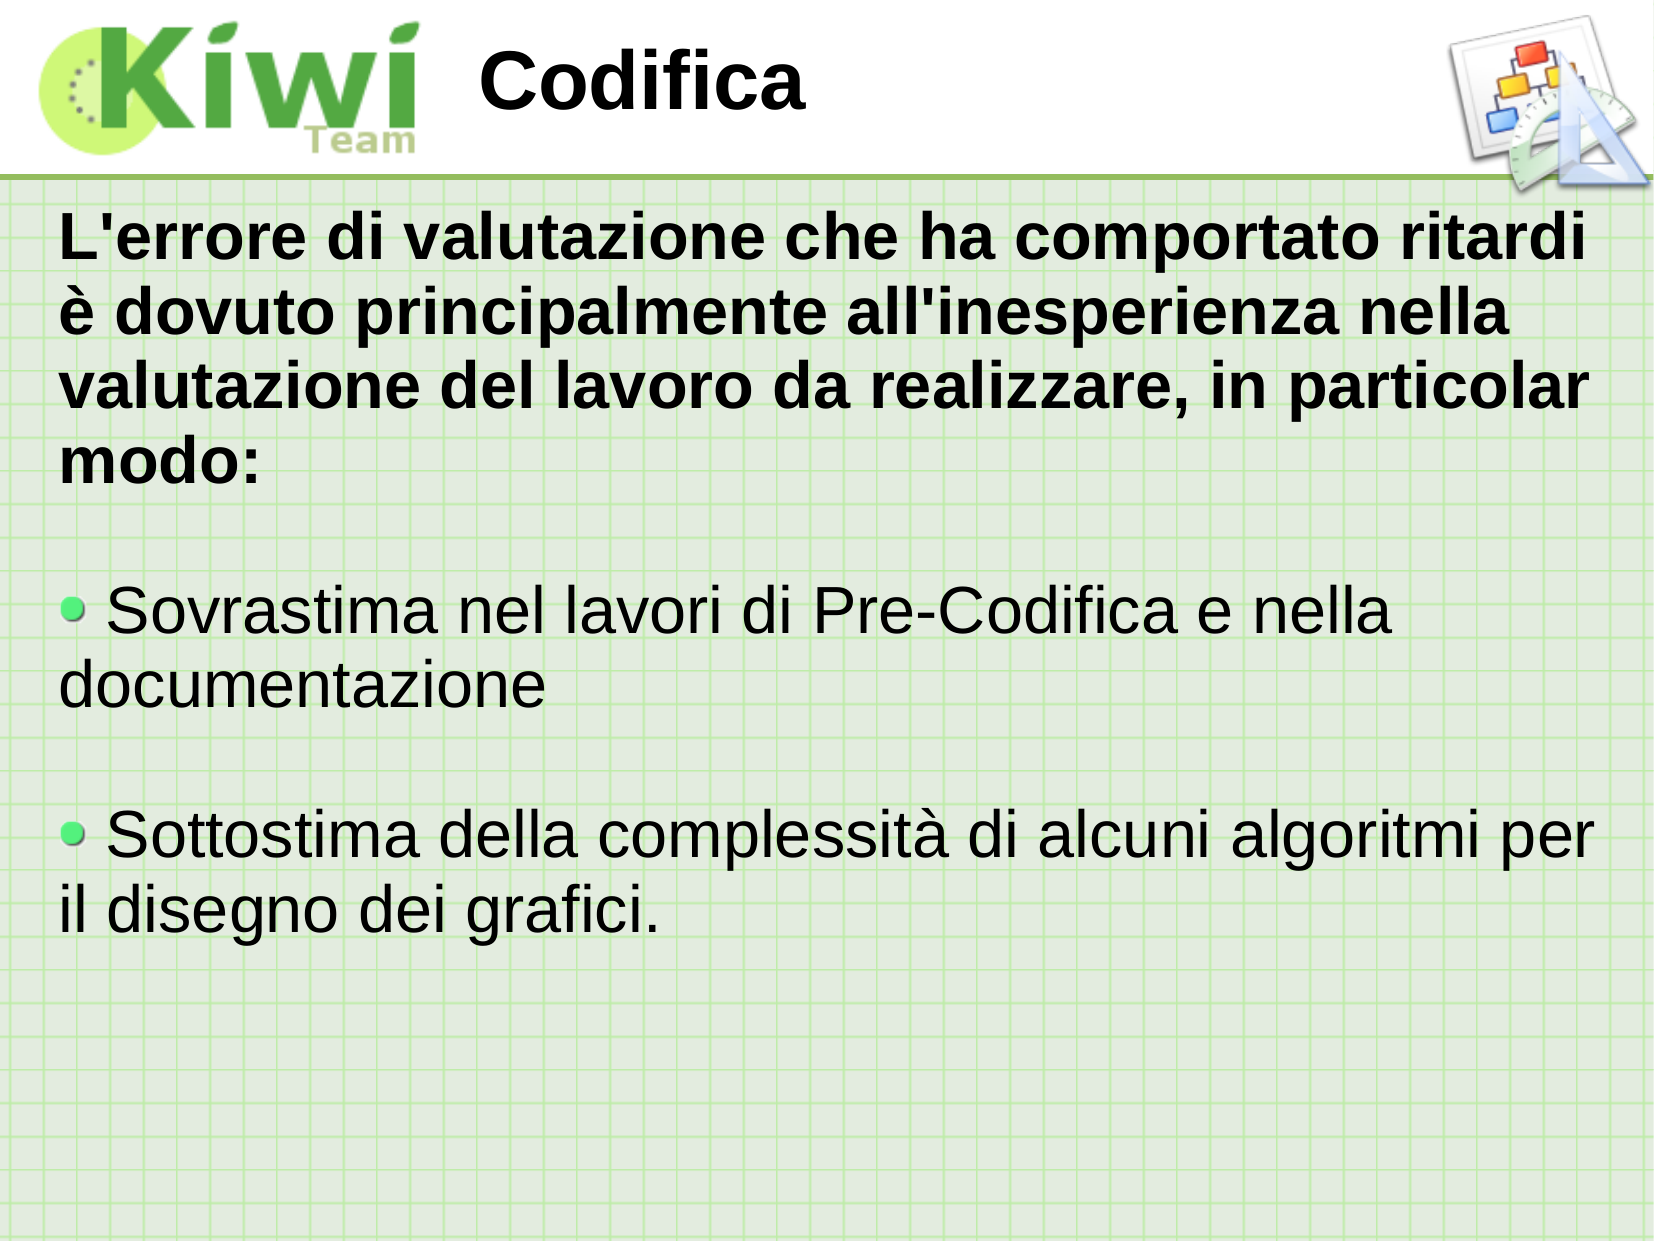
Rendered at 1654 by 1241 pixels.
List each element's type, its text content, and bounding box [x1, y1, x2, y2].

picture [0, 0, 1654, 1241]
text_box L'errore di valutazione che ha comportato ritardi è dovuto principalmente all'inesperienza nella valutazione del lavoro da realizzare, in particolar modo: Sovrastima nel lavori di Pre-Codifica e nella documentazione Sottostima della complessità di alcuni algoritmi per il disegno dei grafici. [59, 198, 1625, 1082]
title Codifica [478, 32, 1211, 130]
picture [29, 7, 438, 166]
text_box [0, 0, 1446, 174]
